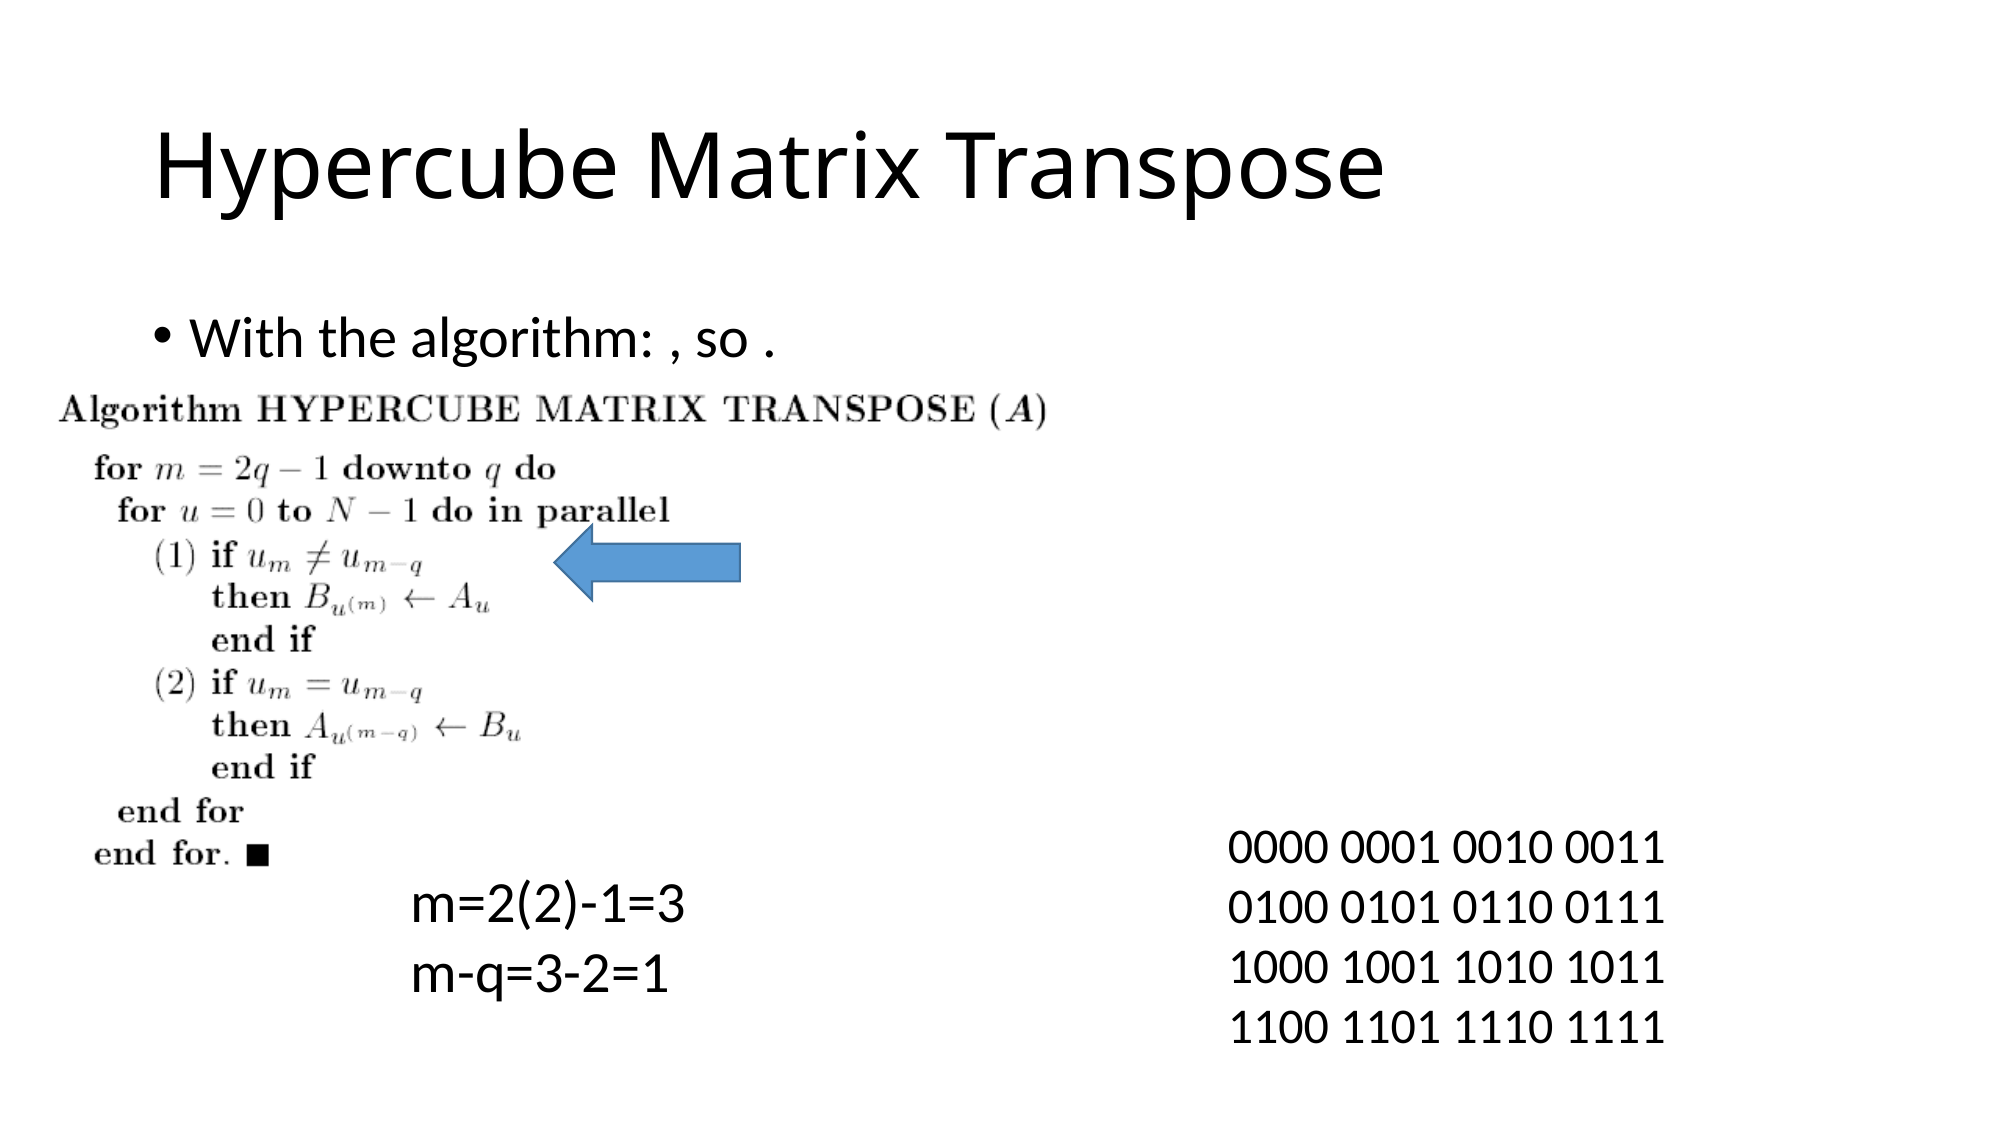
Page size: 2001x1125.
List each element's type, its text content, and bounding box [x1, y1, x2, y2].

text_box 0000 0001 0010 0011 0100 0101 0110 0111 1000 1001 1010 1011 1100 1101 1110 1111 [1212, 806, 1686, 1064]
list With the algorithm: , so . [137, 299, 1863, 1014]
title Hypercube Matrix Transpose [137, 59, 1863, 278]
text_box [554, 525, 740, 601]
text_box m=2(2)-1=3 m-q=3-2=1 [395, 856, 855, 1014]
picture [39, 370, 137, 893]
